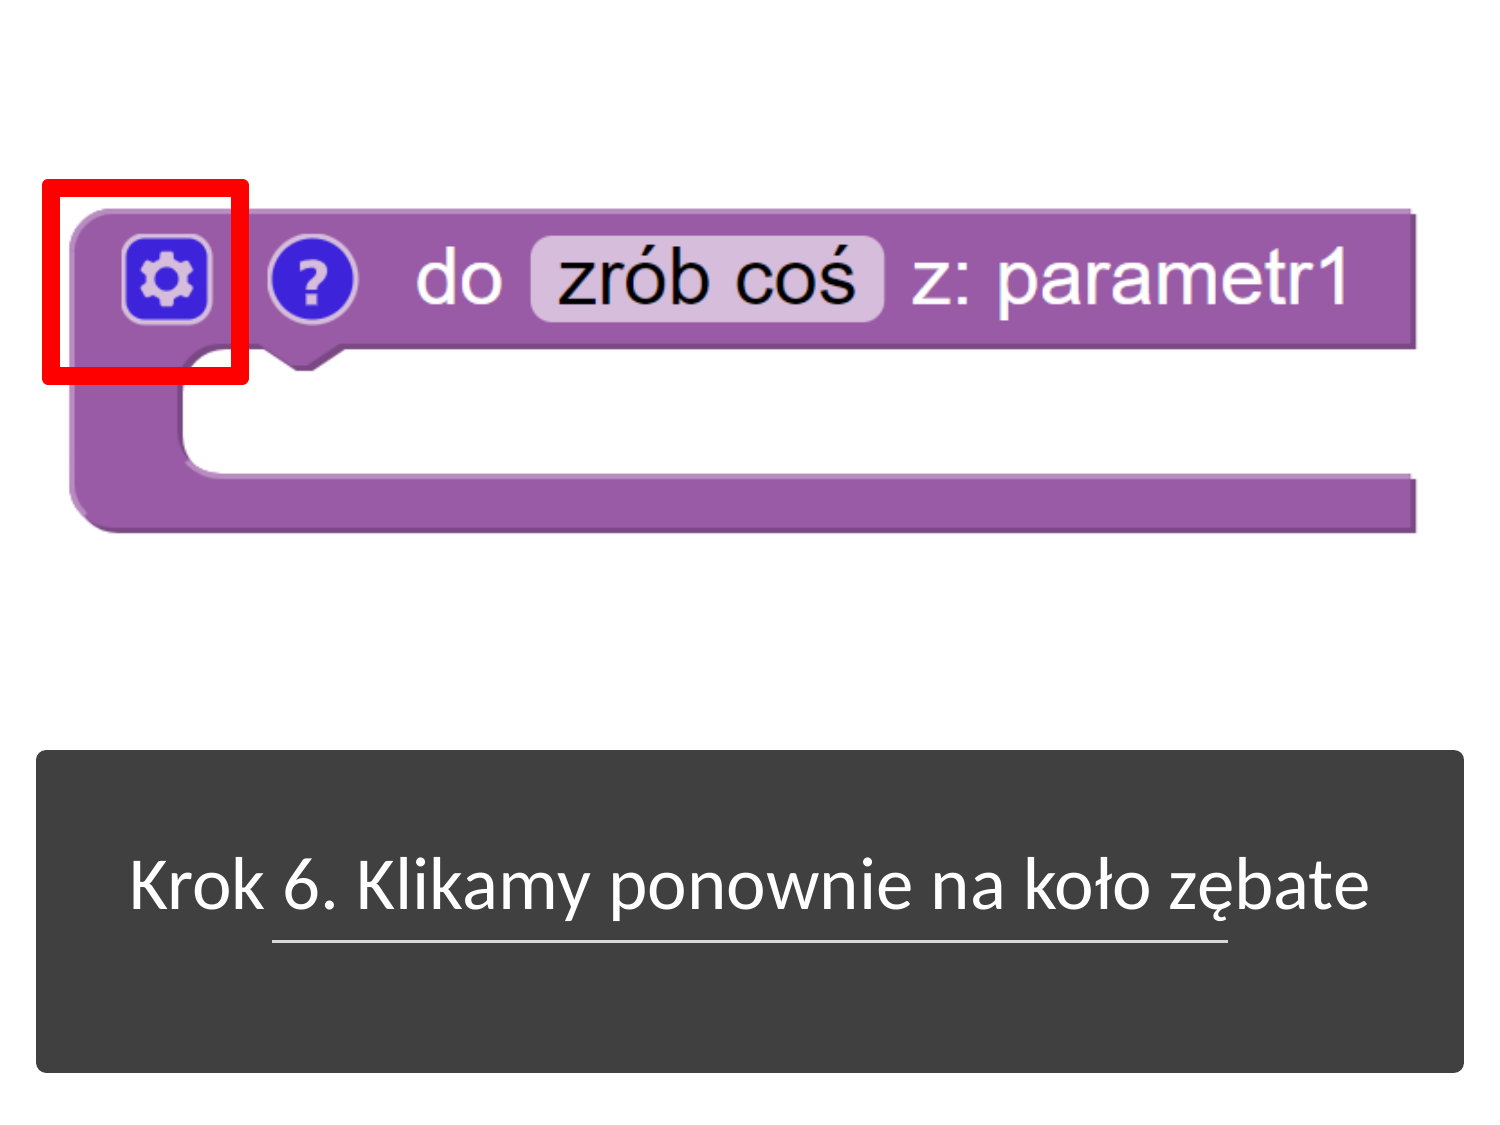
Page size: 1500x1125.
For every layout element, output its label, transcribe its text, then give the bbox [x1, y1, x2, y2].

text_box [48, 185, 243, 379]
picture [39, 164, 1454, 593]
title Krok 6. Klikamy ponownie na koło zębate [64, 780, 1436, 933]
text_box [46, 760, 1454, 1063]
